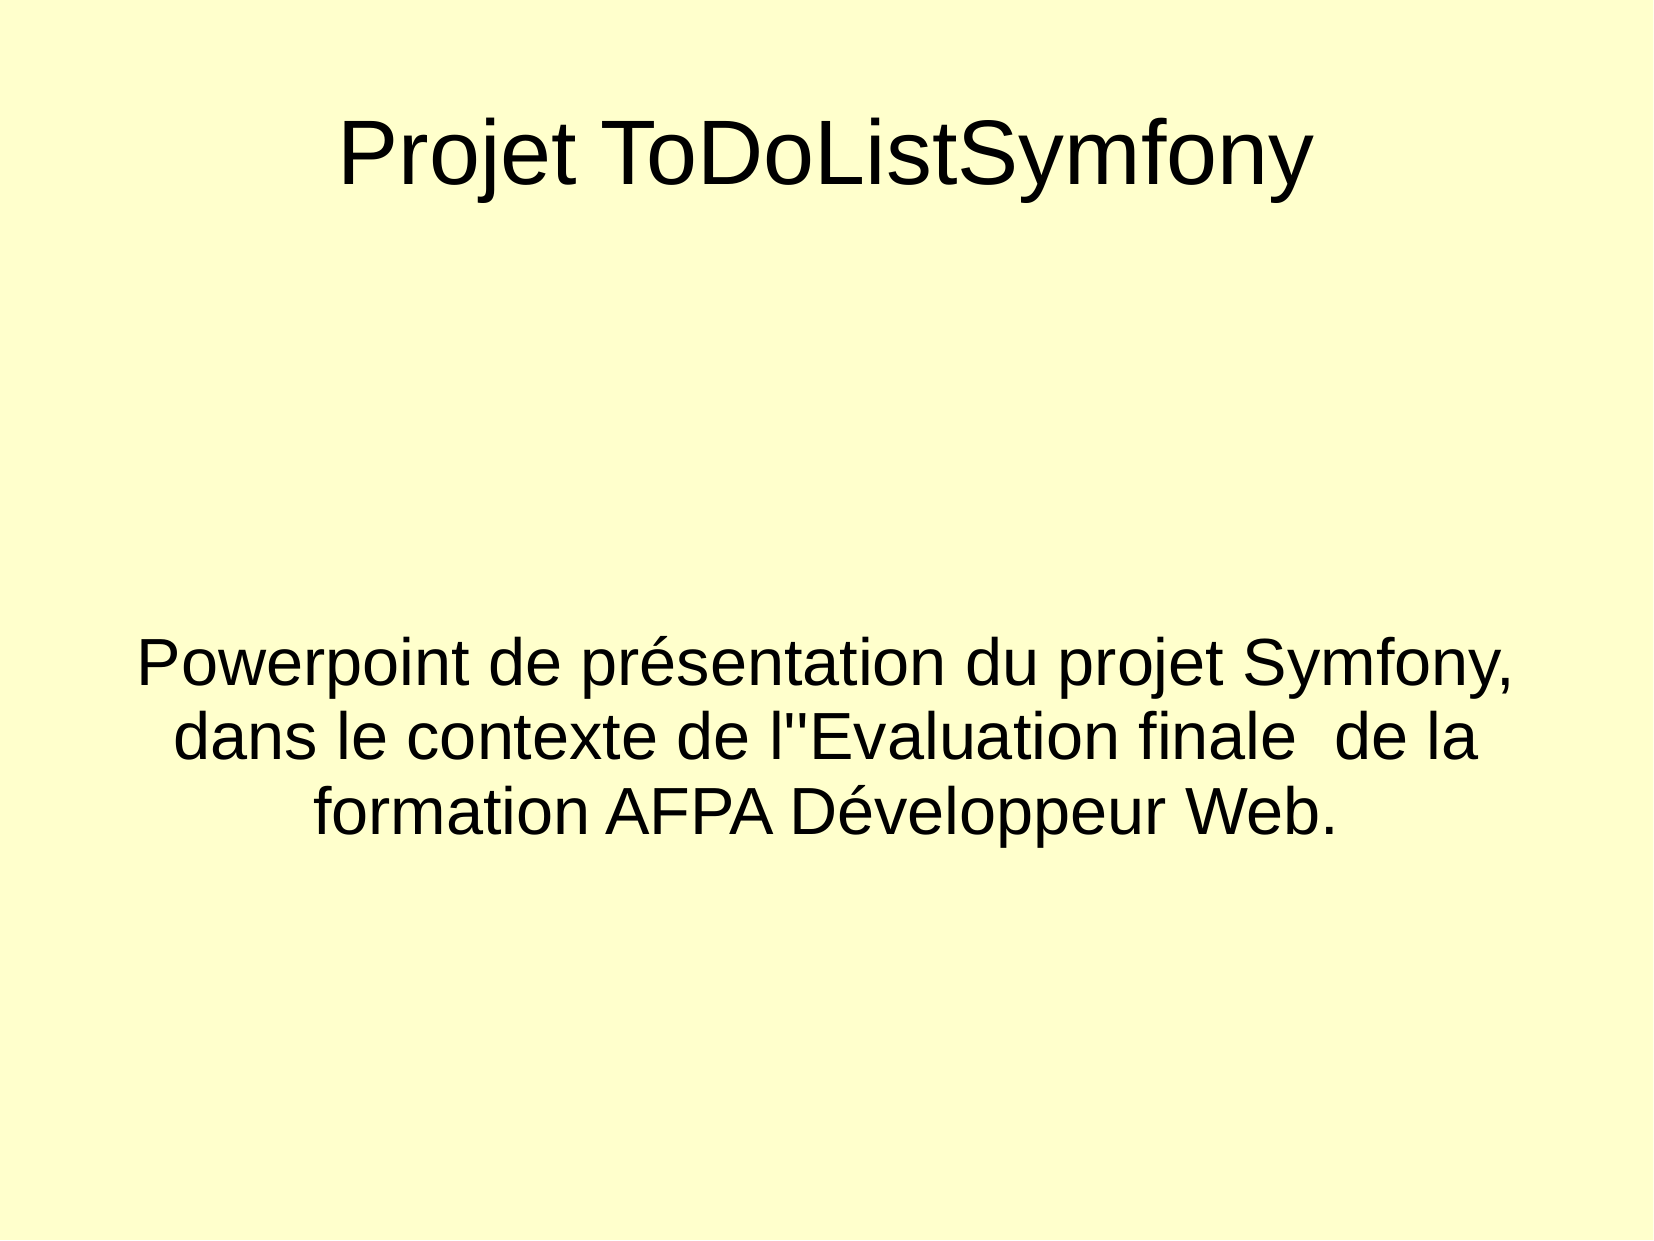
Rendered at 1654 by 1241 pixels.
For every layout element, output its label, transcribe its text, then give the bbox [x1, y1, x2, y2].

title Projet ToDoListSymfony [82, 49, 1571, 257]
subtitle Powerpoint de présentation du projet Symfony, dans le contexte de l''Evaluation finale de la formation AFPA Développeur Web. [82, 290, 1571, 1109]
